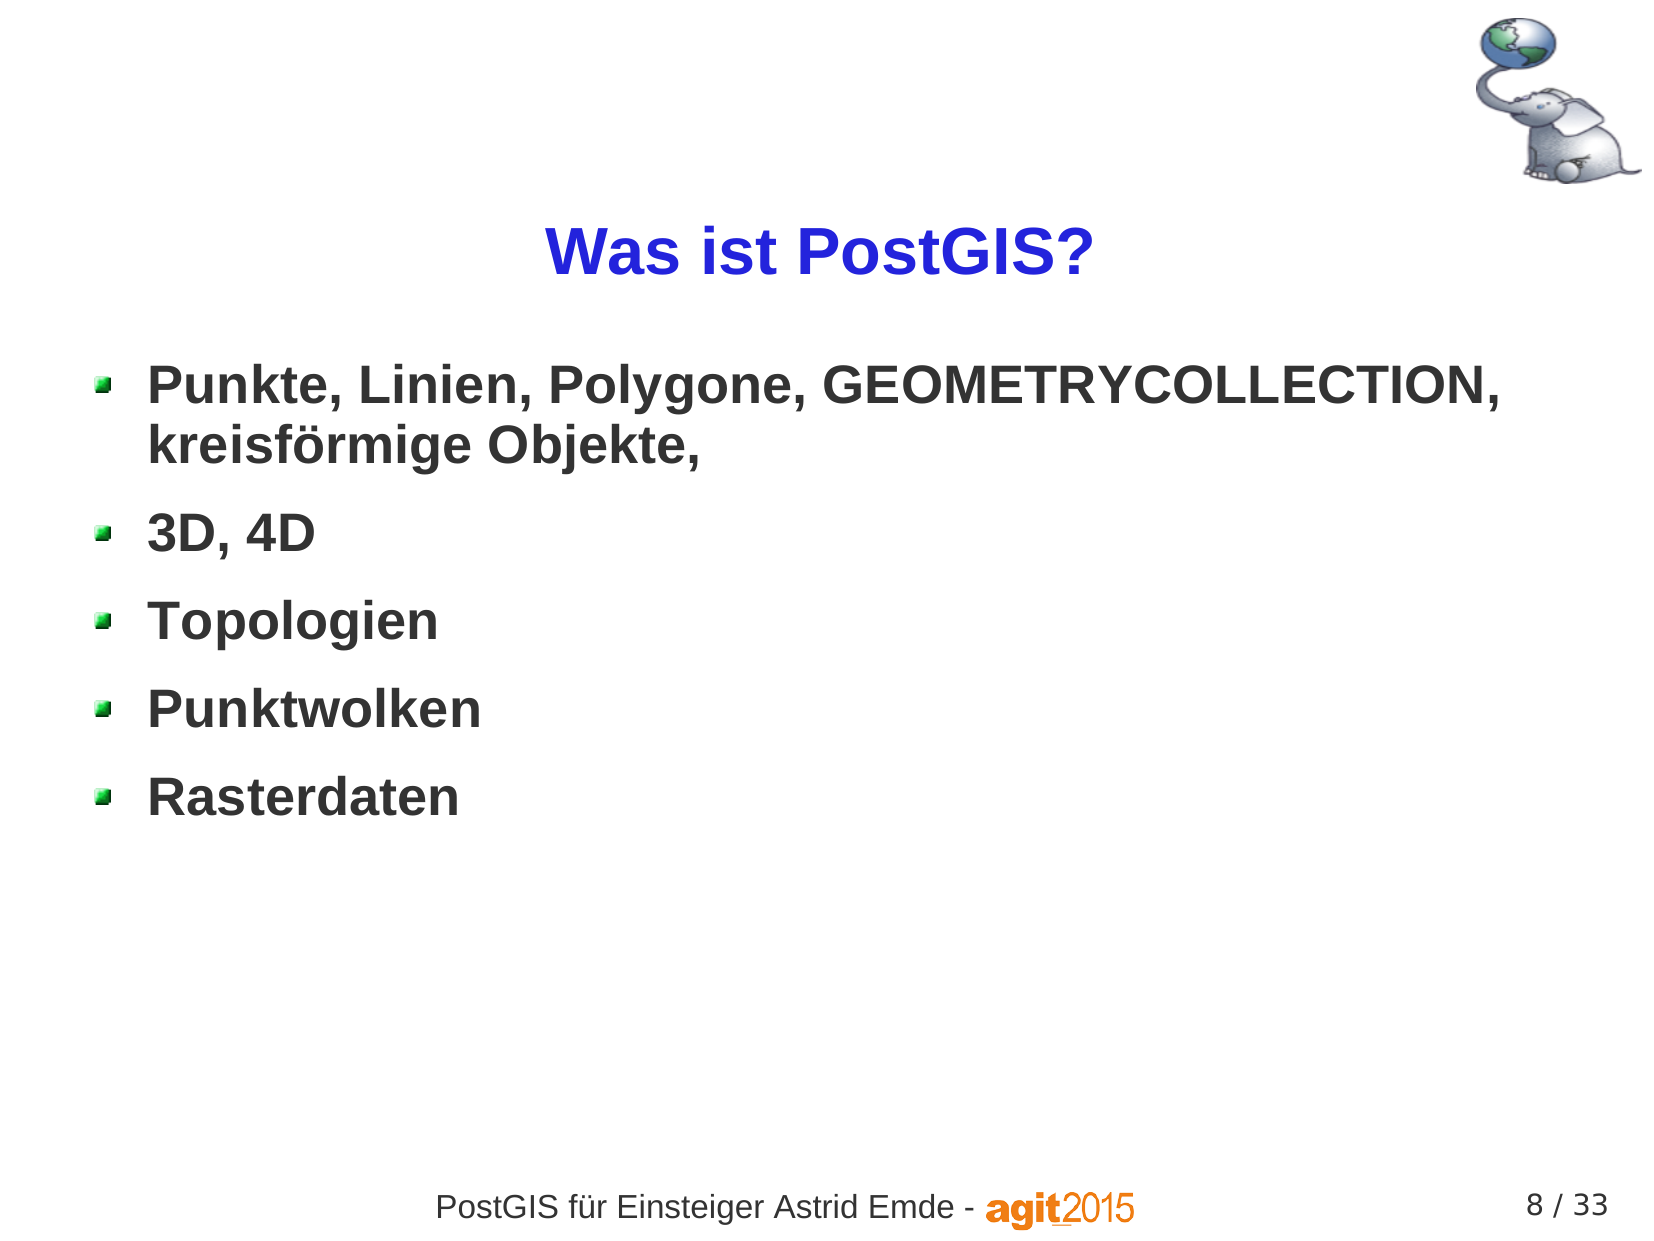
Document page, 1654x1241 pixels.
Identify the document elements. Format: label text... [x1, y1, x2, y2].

list Punkte, Linien, Polygone, GEOMETRYCOLLECTION, kreisförmige Objekte, 3D, 4D Topologien Punktwolken Rasterdaten [76, 354, 1565, 1173]
picture [986, 1192, 1134, 1231]
title Was ist PostGIS? [76, 177, 1565, 325]
picture [1476, 18, 1642, 184]
